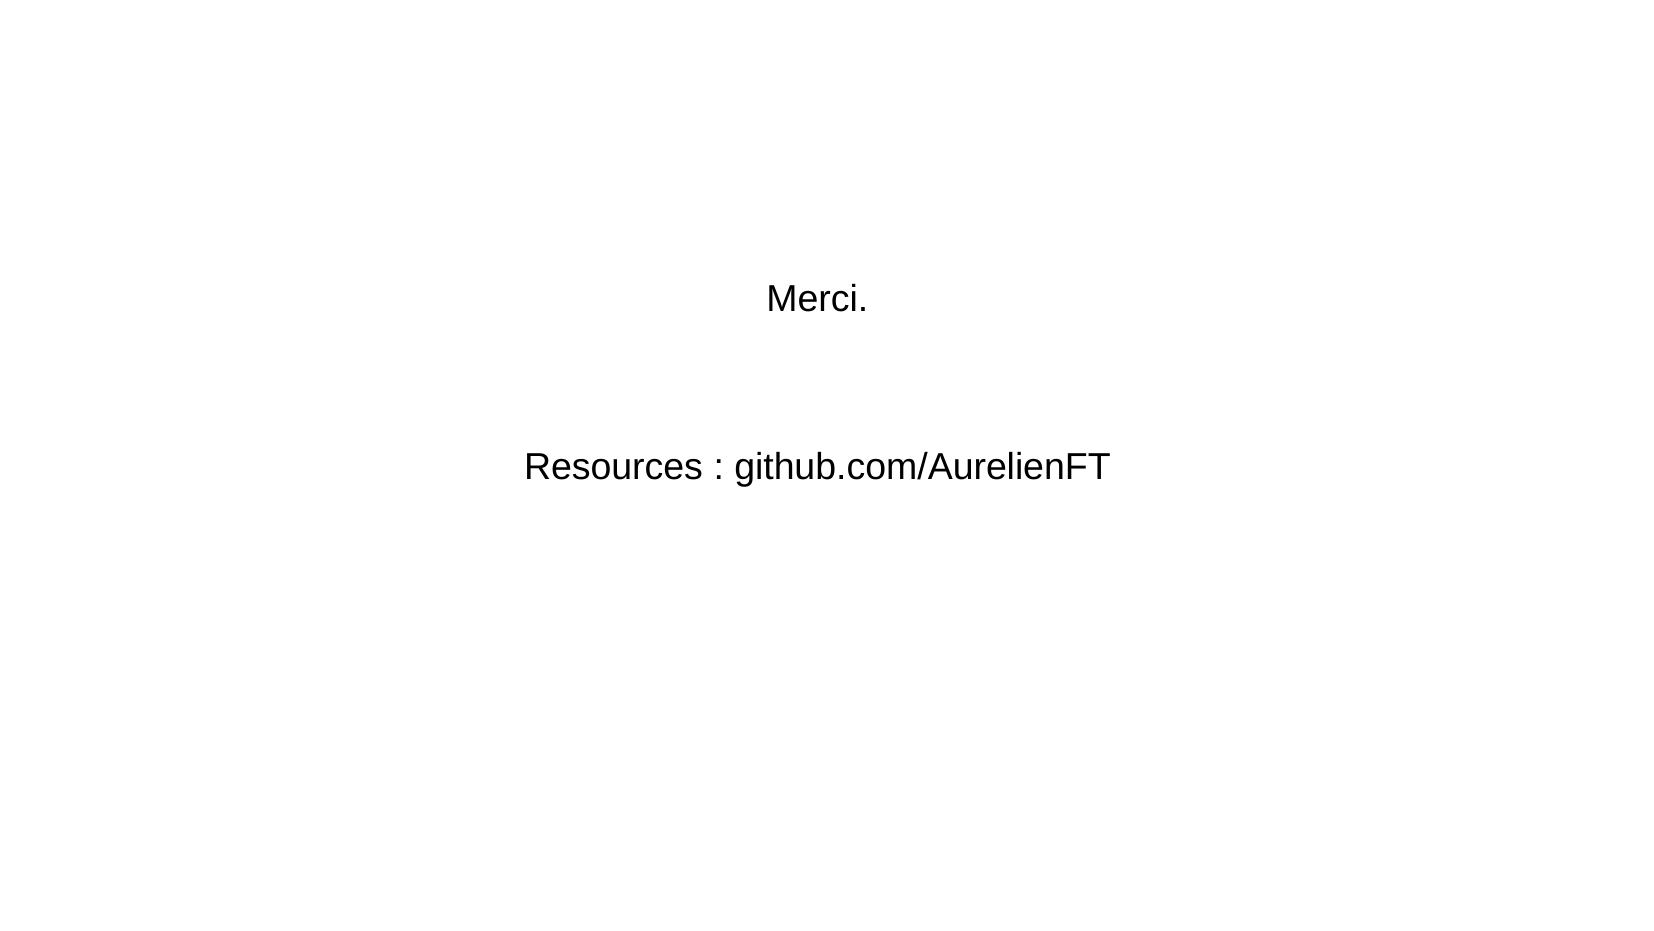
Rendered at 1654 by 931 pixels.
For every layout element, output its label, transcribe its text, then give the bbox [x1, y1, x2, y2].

text_box Merci. Resources : github.com/AurelienFT [450, 270, 1186, 462]
